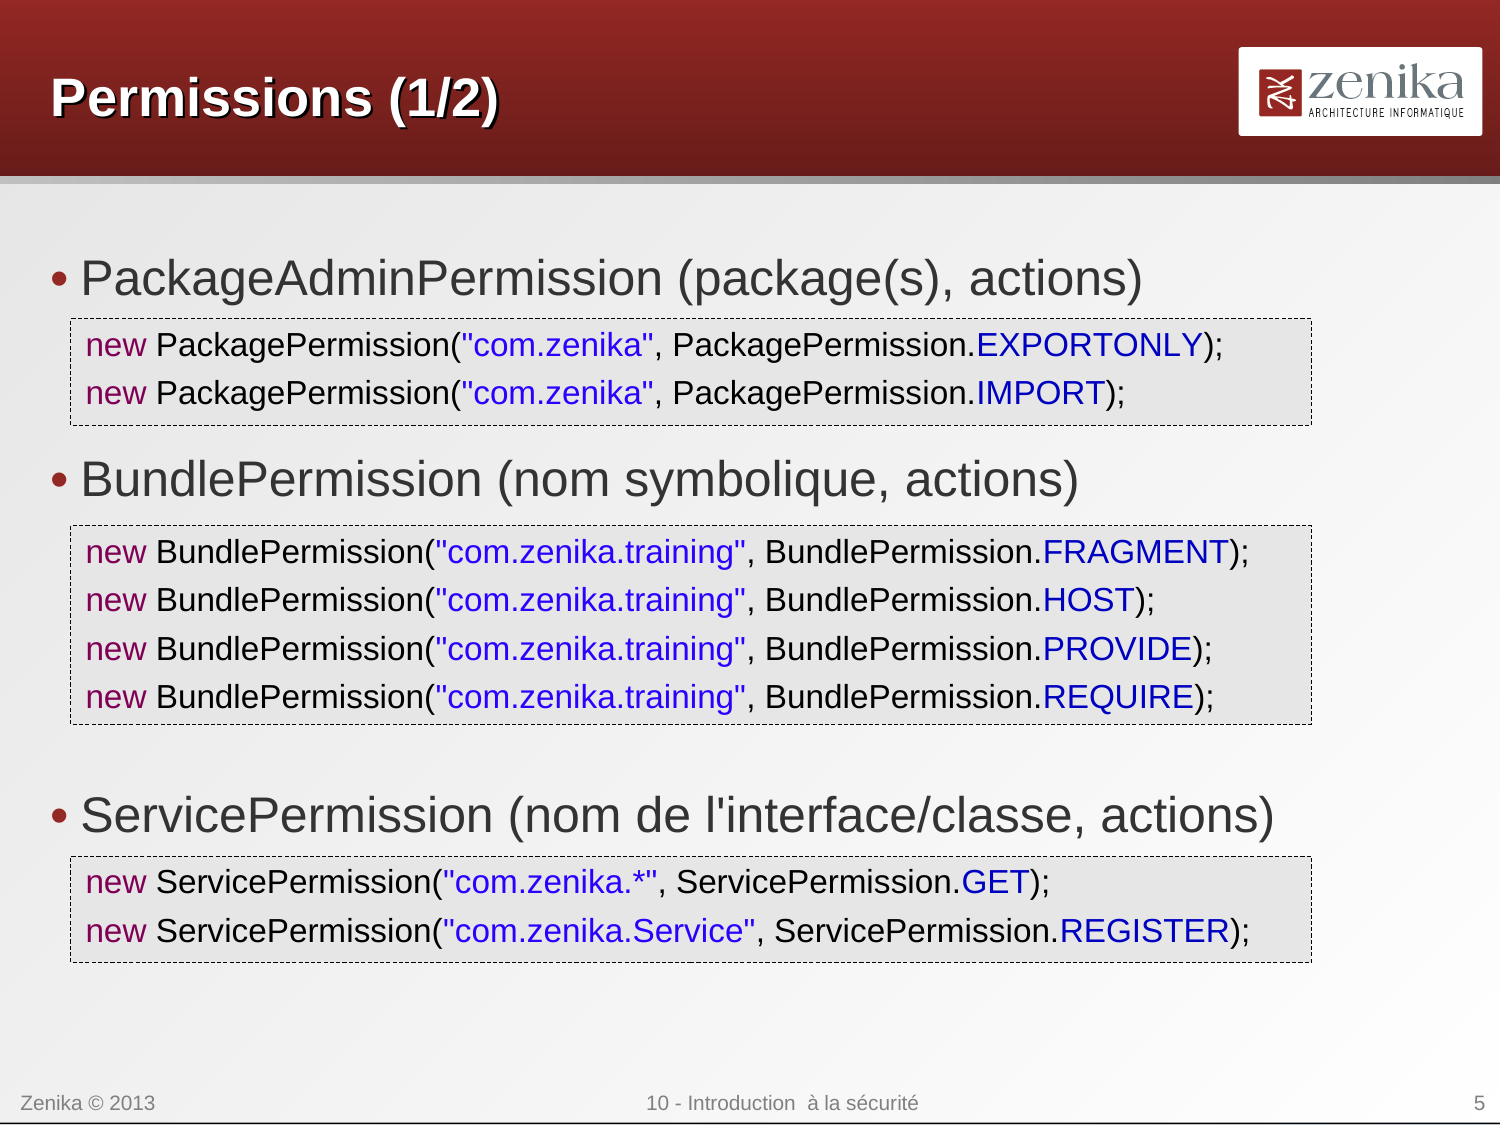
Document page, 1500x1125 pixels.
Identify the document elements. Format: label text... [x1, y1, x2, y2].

list new ServicePermission("com.zenika.*", ServicePermission.GET); new ServicePermission("com.zenika.Service", ServicePermission.REGISTER); [70, 856, 1312, 963]
list new PackagePermission("com.zenika", PackagePermission.EXPORTONLY); new PackagePermission("com.zenika", PackagePermission.IMPORT); [70, 318, 1312, 426]
picture [1257, 58, 1464, 125]
list PackageAdminPermission (package(s), actions) BundlePermission (nom symbolique, actions) ServicePermission (nom de l'interface/classe, actions) [50, 249, 1435, 1064]
title Permissions (1/2) [50, 22, 1206, 172]
list new BundlePermission("com.zenika.training", BundlePermission.FRAGMENT); new BundlePermission("com.zenika.training", BundlePermission.HOST); new BundlePermission("com.zenika.training", BundlePermission.PROVIDE); new BundlePermission("com.zenika.training", BundlePermission.REQUIRE); [70, 525, 1312, 725]
